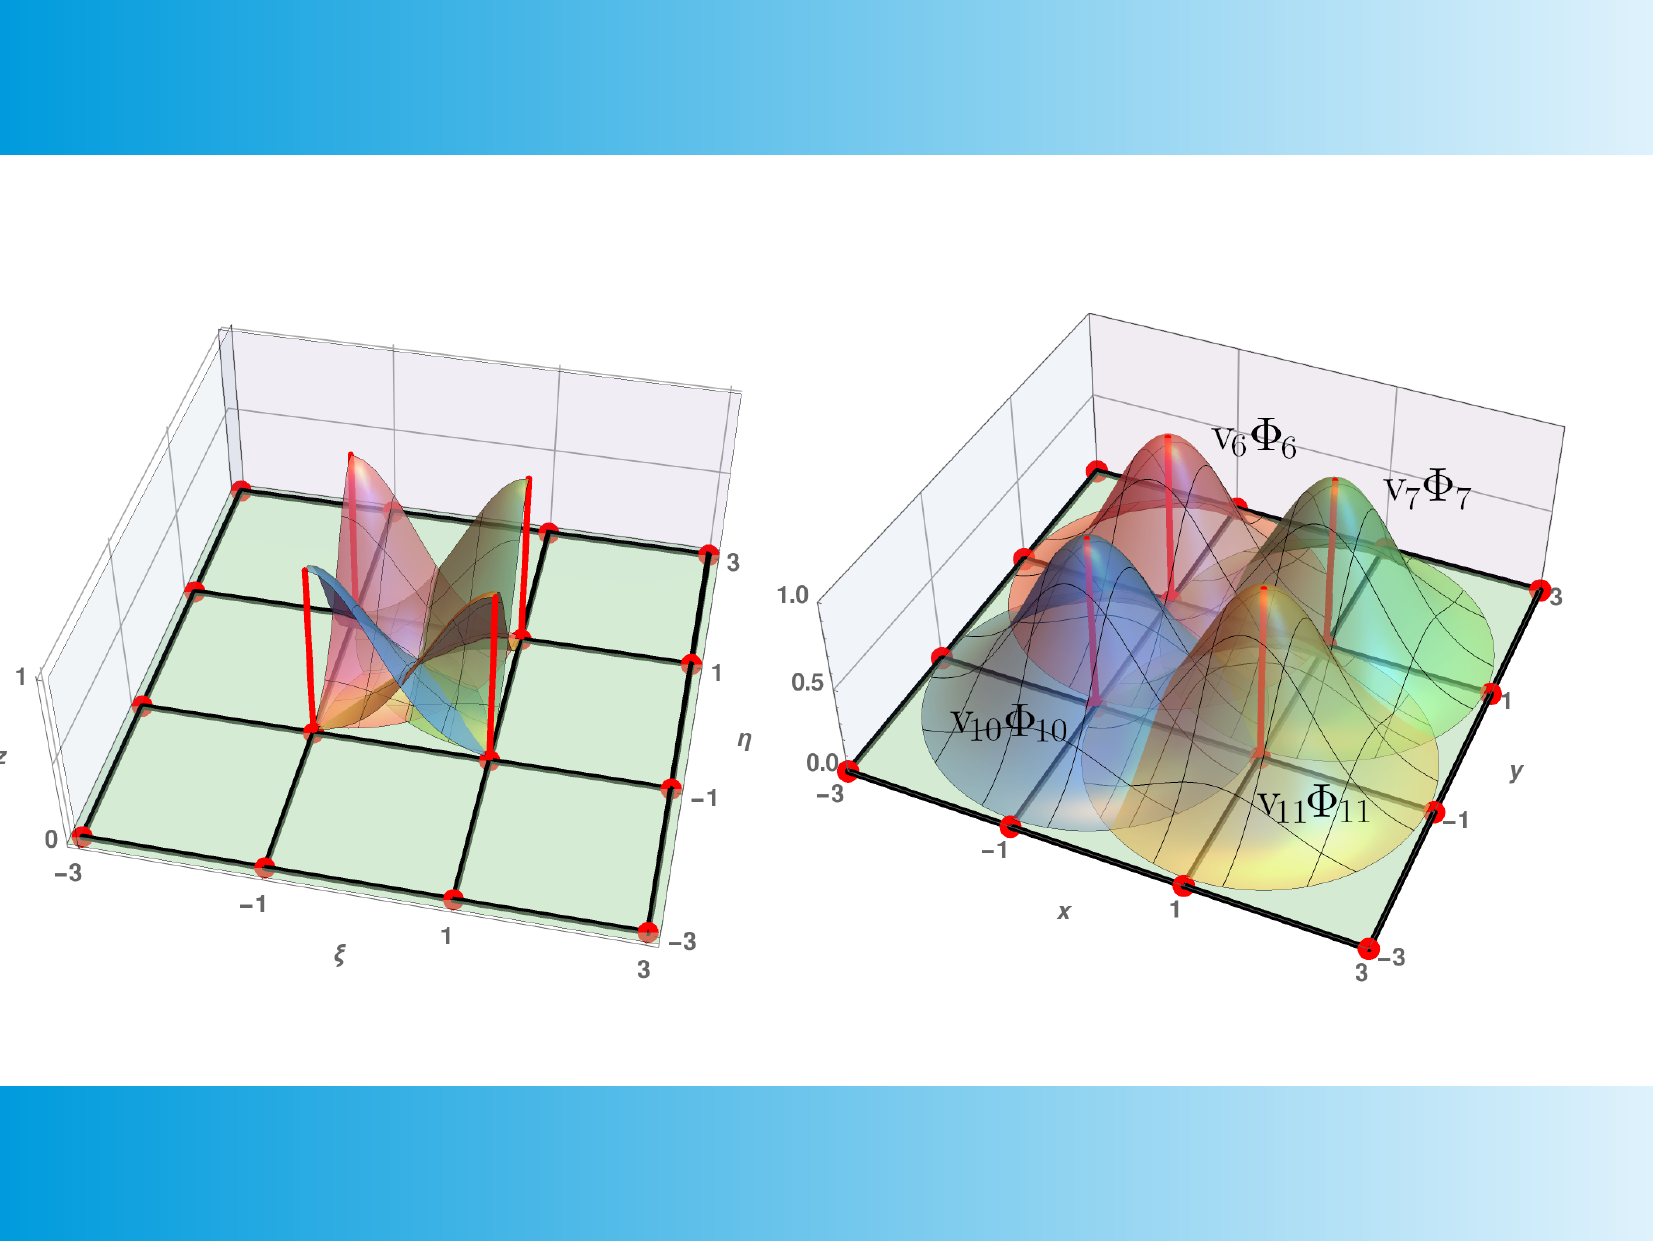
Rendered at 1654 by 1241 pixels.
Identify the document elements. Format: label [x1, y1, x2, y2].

picture [0, 295, 1583, 993]
